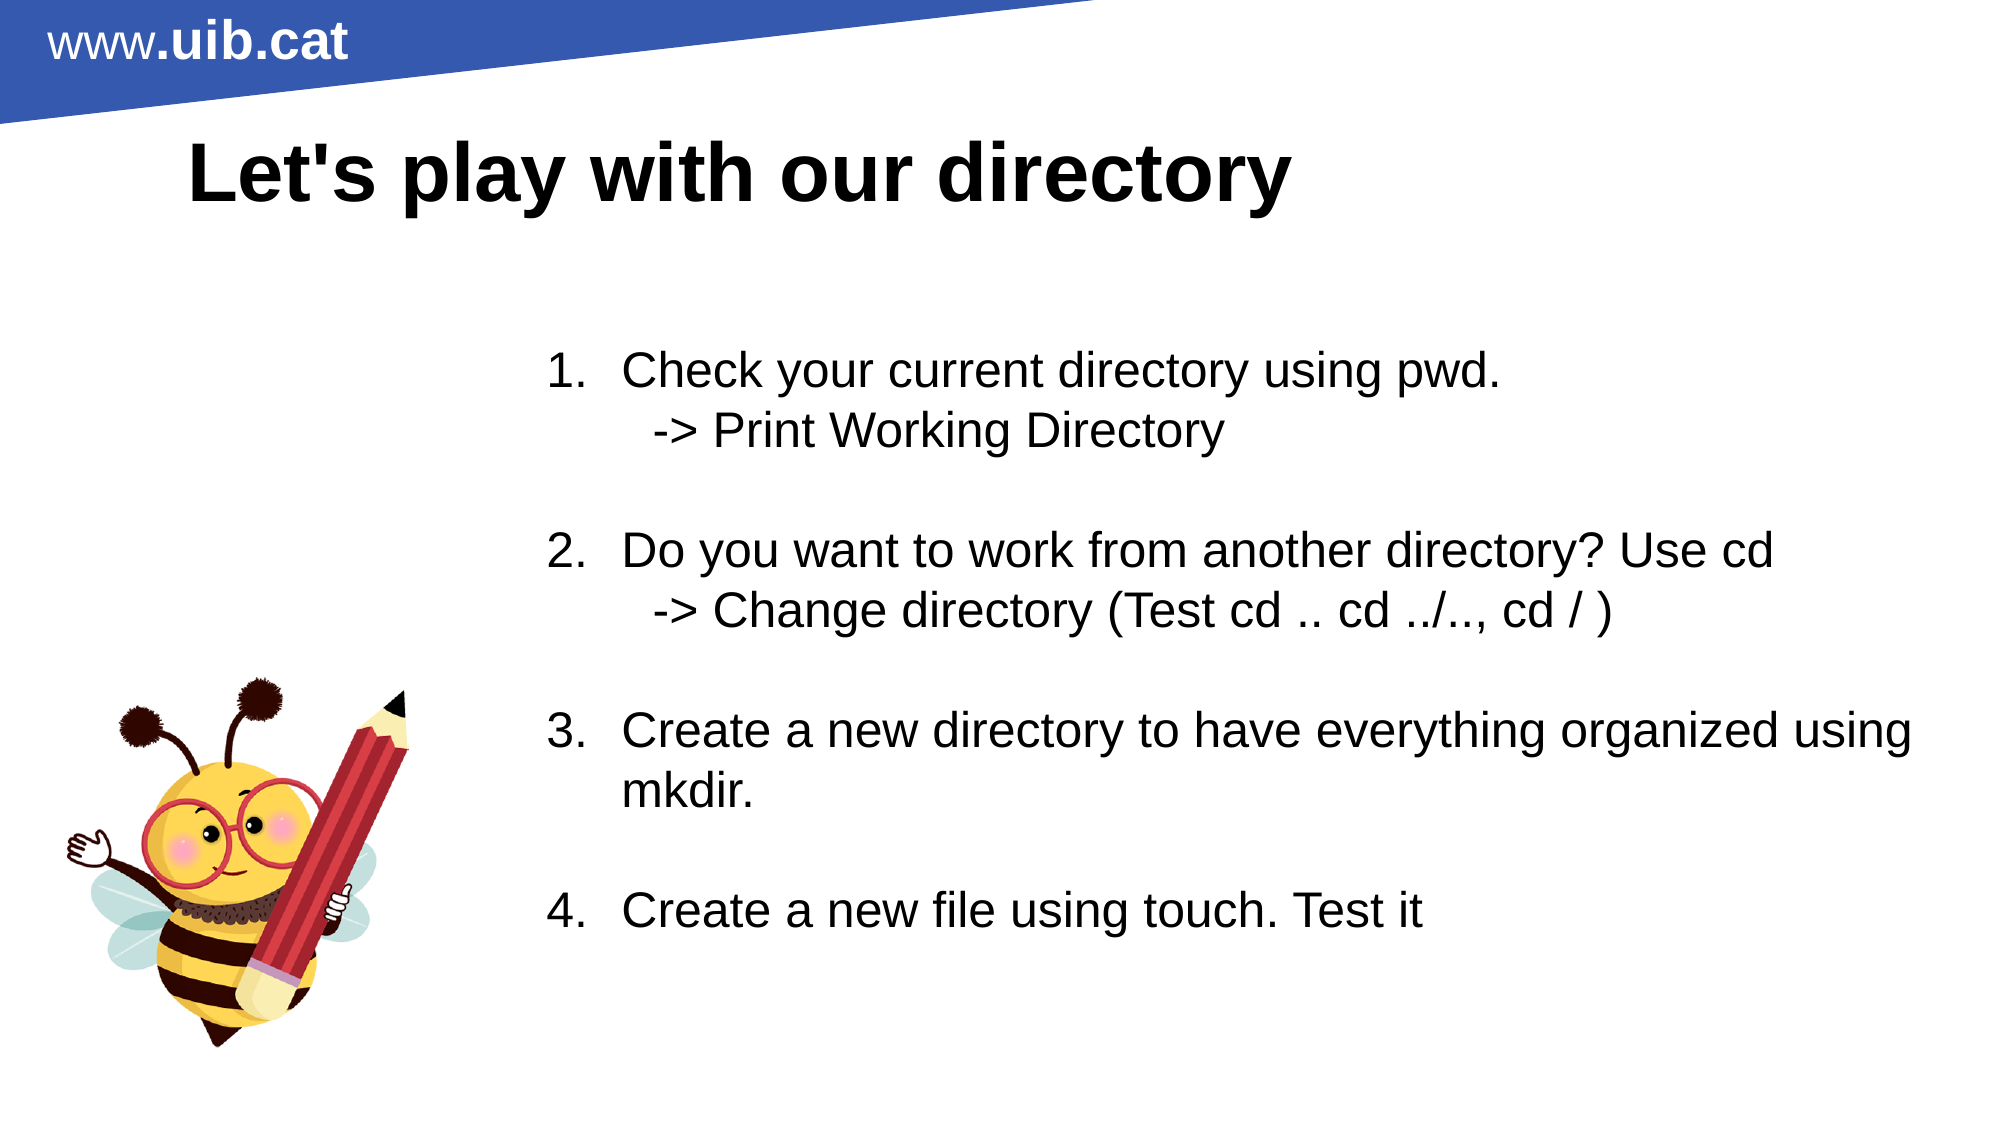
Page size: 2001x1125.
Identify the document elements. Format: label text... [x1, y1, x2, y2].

picture [59, 670, 415, 1054]
text_box Let's play with our directory [172, 111, 1672, 219]
text_box Check your current directory using pwd. -> Print Working Directory Do you want to work from another directory? Use cd -> Change directory (Test cd .. cd ../.., cd / ) Create a new directory to have everything organized using mkdir. Create a new file using touch. Test it [531, 329, 1949, 945]
